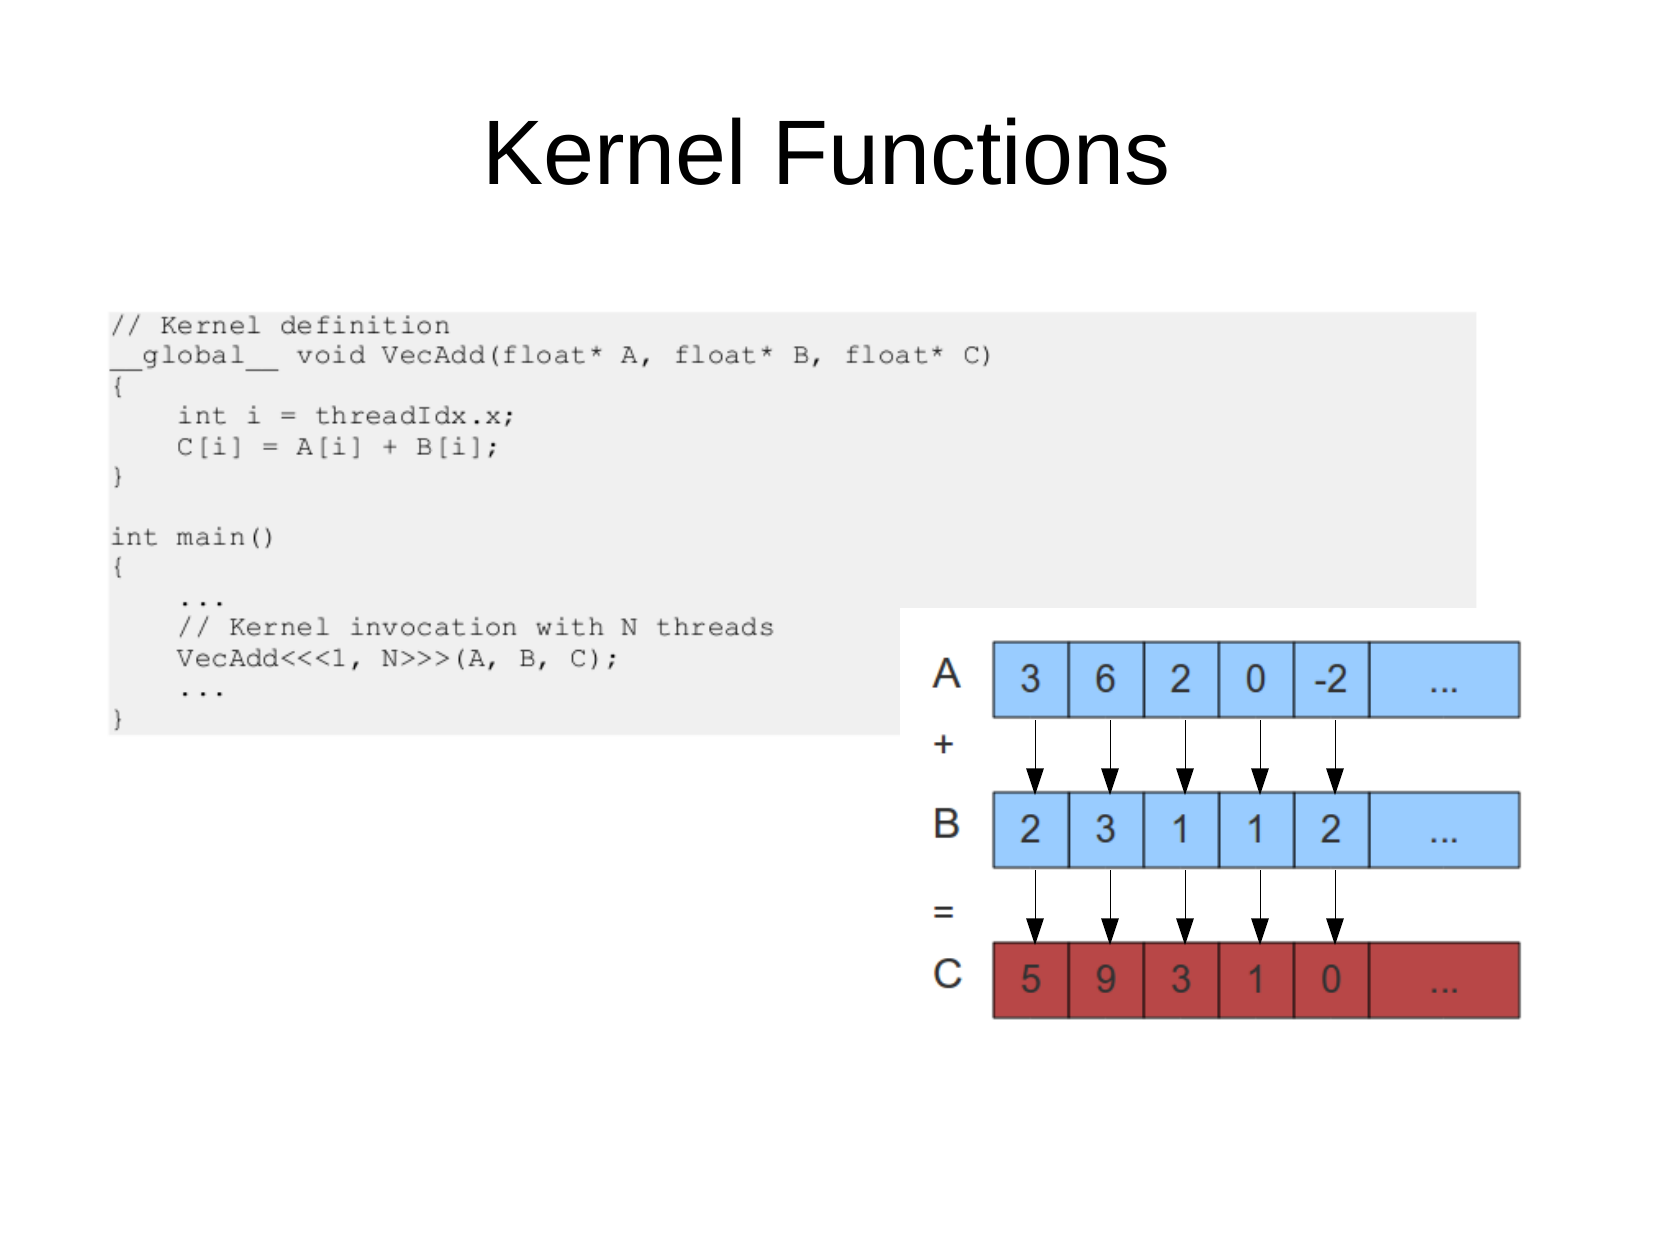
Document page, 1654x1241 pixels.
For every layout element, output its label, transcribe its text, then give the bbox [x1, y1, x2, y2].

title Kernel Functions [82, 49, 1571, 257]
picture [59, 291, 1576, 1066]
